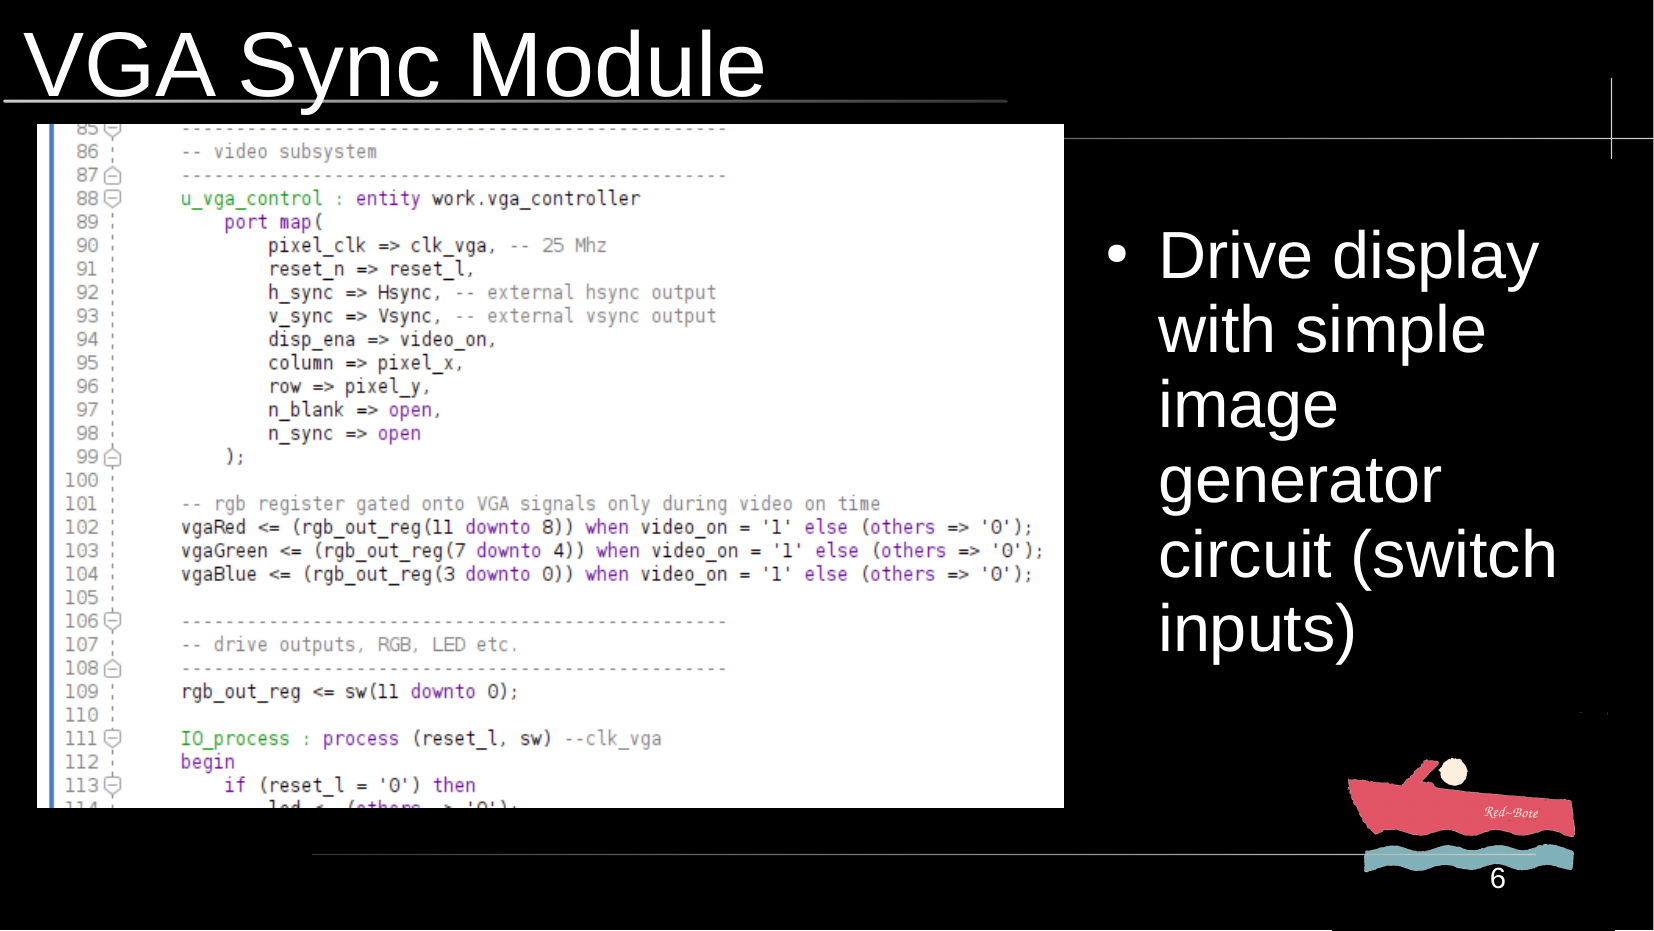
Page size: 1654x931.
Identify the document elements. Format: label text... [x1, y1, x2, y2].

picture [37, 124, 1064, 808]
picture [1332, 712, 1615, 931]
title VGA Sync Module [23, 11, 1589, 119]
list Drive display with simple image generator circuit (switch inputs) [1087, 217, 1572, 758]
